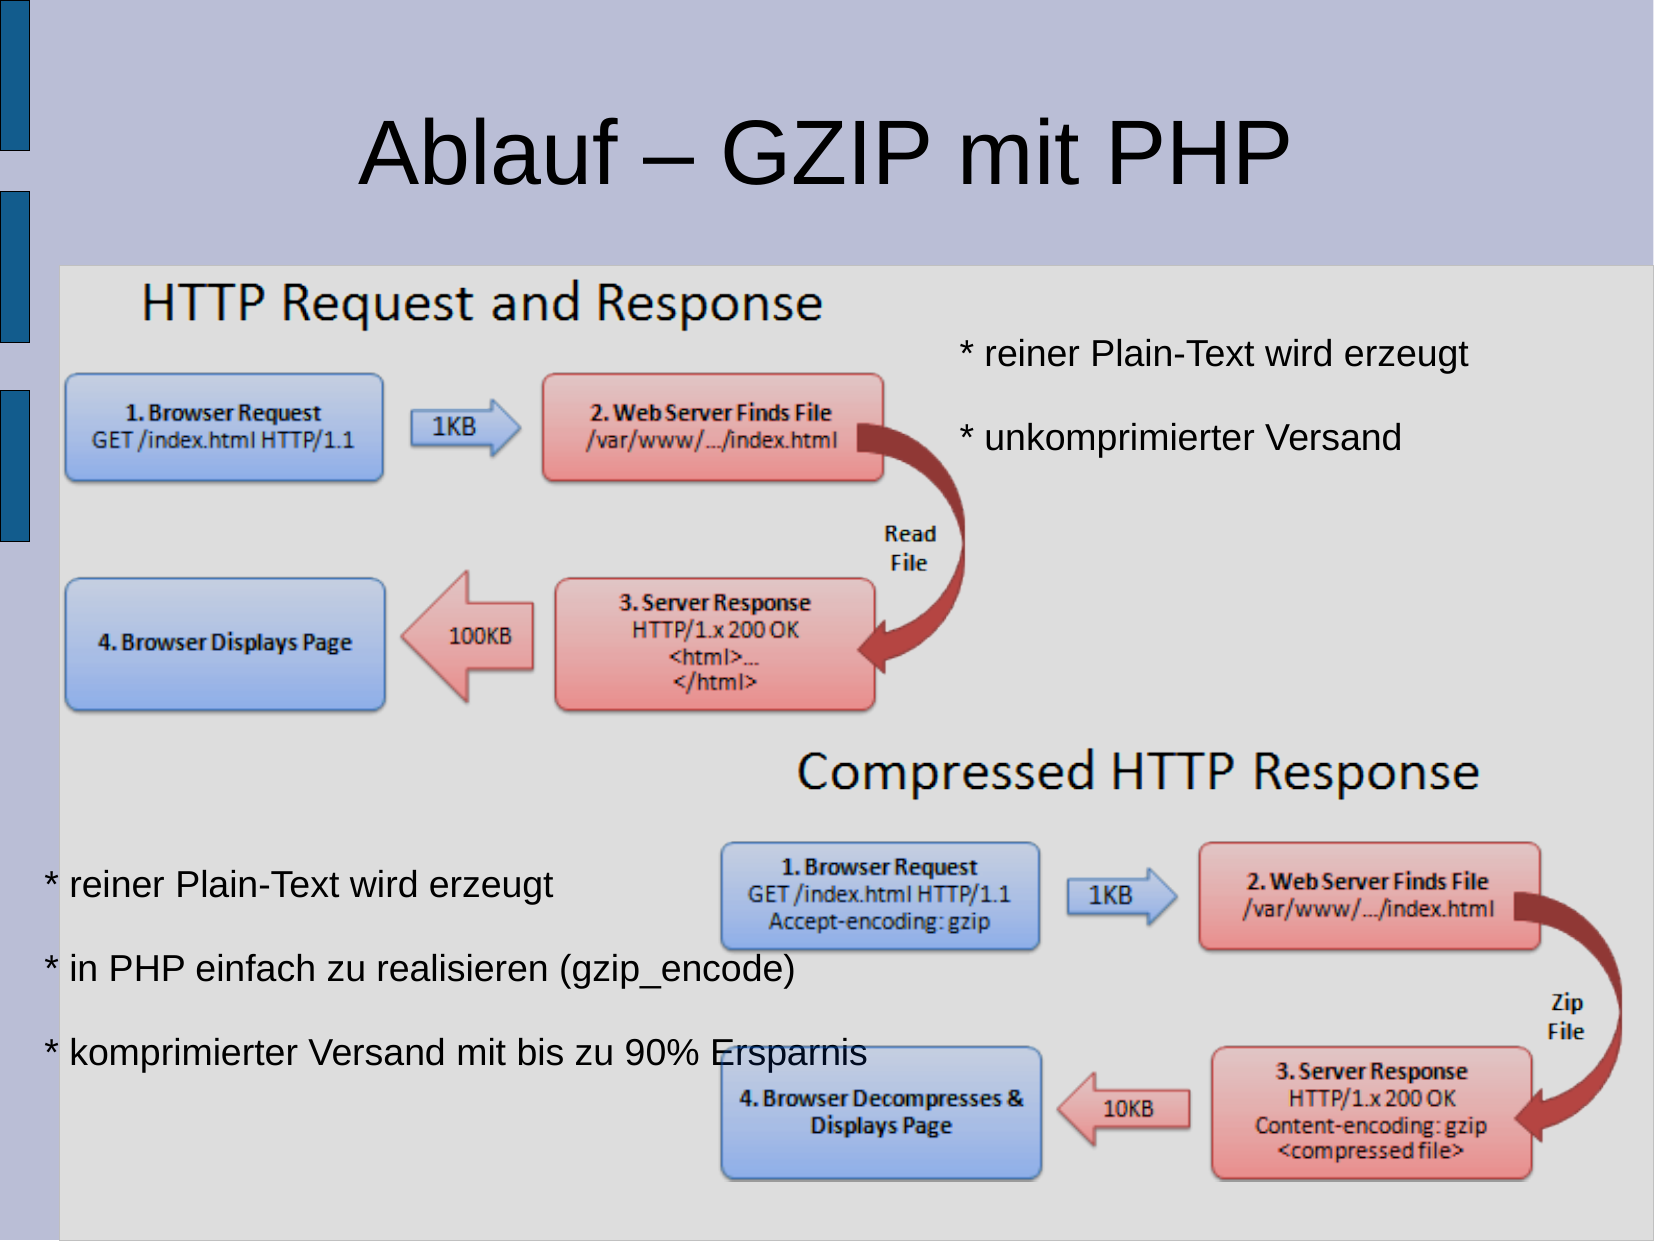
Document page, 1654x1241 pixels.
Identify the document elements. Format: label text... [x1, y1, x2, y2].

picture [715, 738, 1625, 1182]
text_box * reiner Plain-Text wird erzeugt * in PHP einfach zu realisieren (gzip_encode) * komprimierter Versand mit bis zu 90% Ersparnis [29, 856, 715, 1082]
text_box * reiner Plain-Text wird erzeugt * unkomprimierter Versand [970, 324, 1595, 466]
picture [59, 265, 970, 727]
title Ablauf – GZIP mit PHP [82, 56, 1571, 250]
